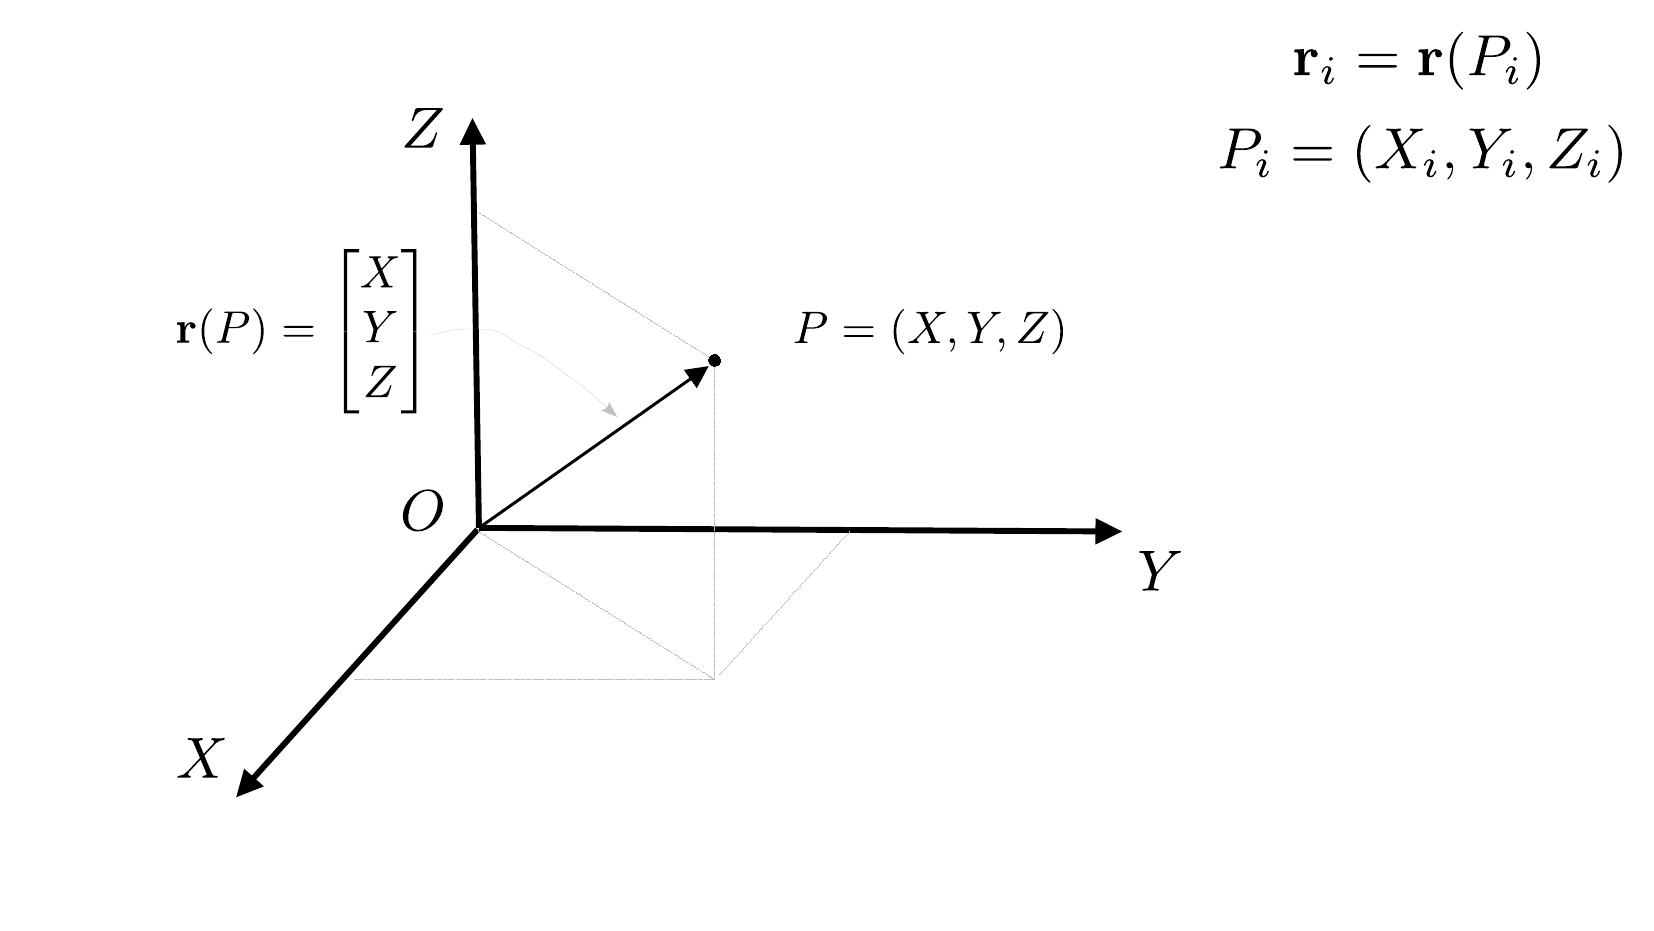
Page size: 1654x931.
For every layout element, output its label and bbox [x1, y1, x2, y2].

picture [177, 738, 225, 778]
picture [402, 489, 443, 532]
text_box [708, 354, 721, 367]
picture [177, 249, 417, 414]
picture [1138, 551, 1182, 591]
picture [1292, 29, 1543, 92]
picture [1217, 122, 1625, 185]
picture [794, 308, 1063, 355]
picture [404, 108, 443, 148]
